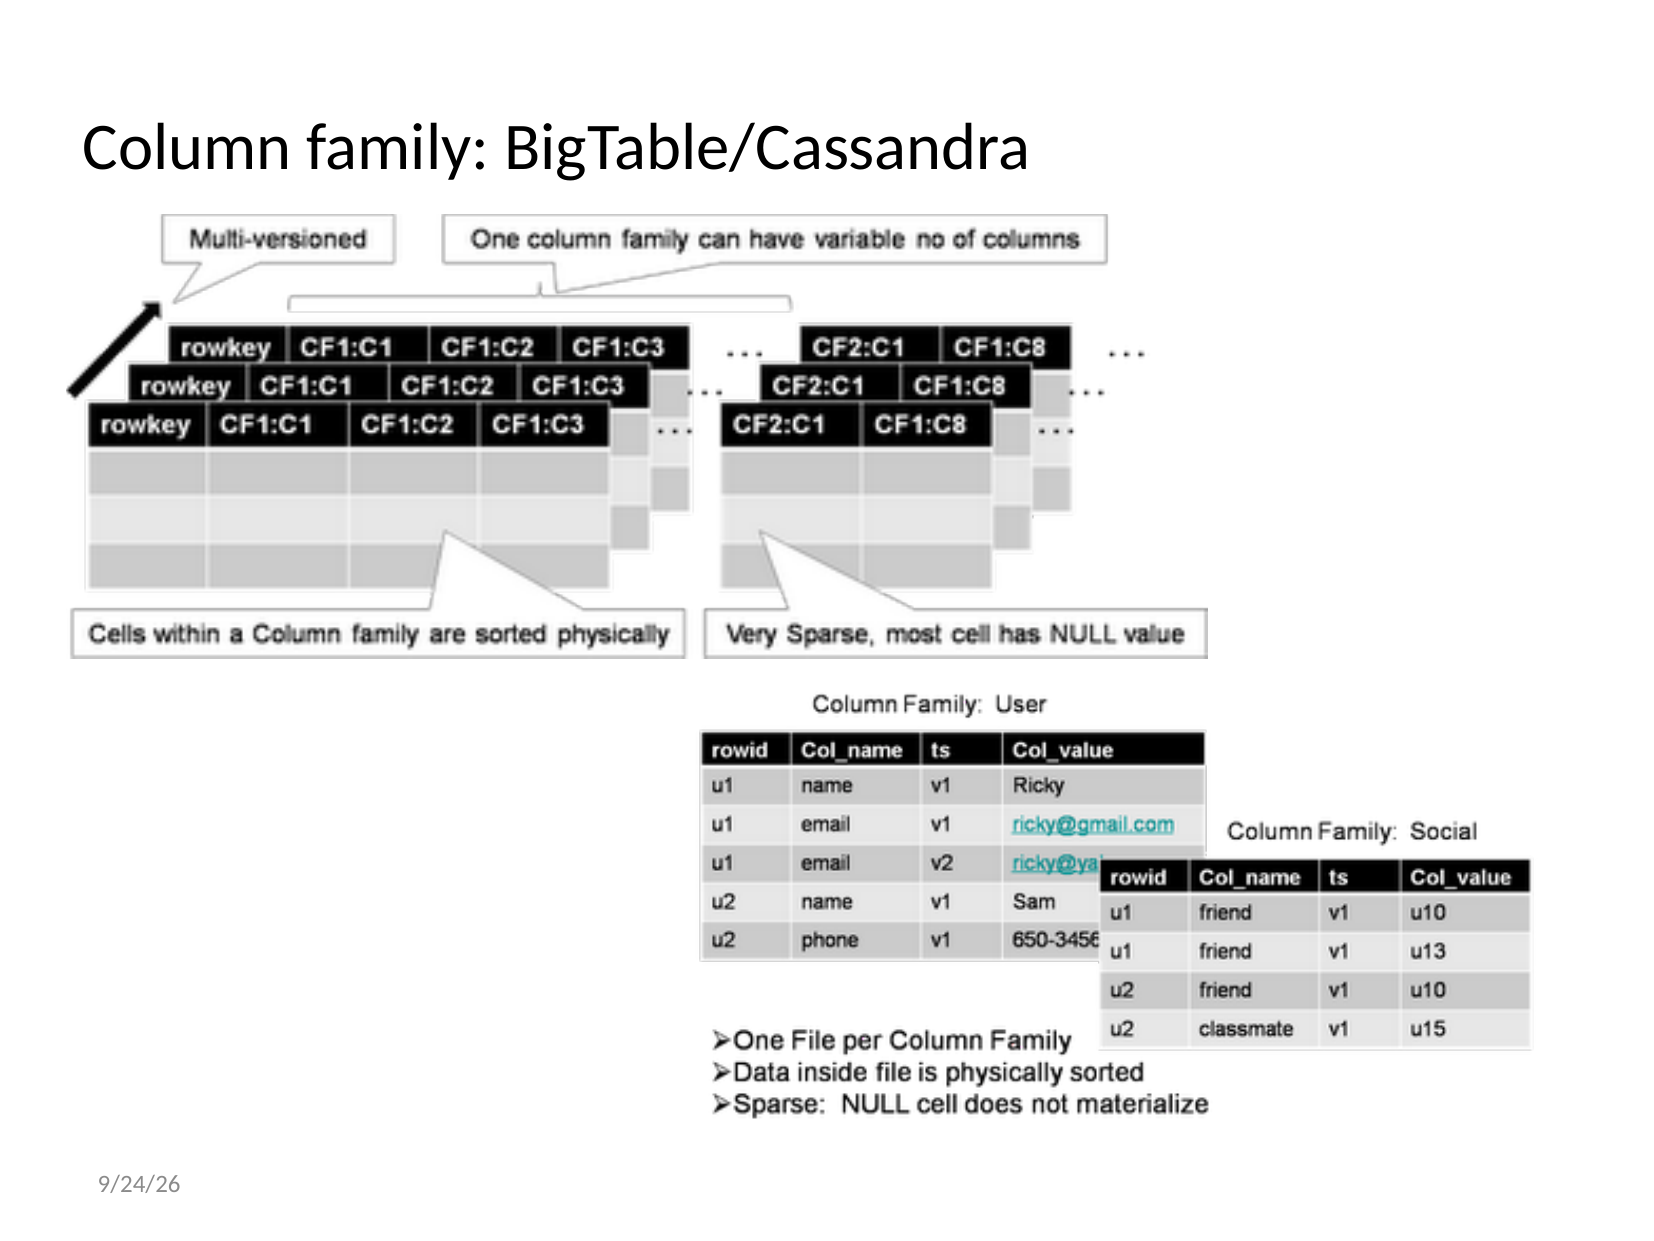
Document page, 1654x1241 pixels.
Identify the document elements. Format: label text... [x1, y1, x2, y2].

picture [66, 214, 1208, 659]
picture [694, 681, 1538, 1125]
title Column family: BigTable/Cassandra [82, 49, 1571, 257]
